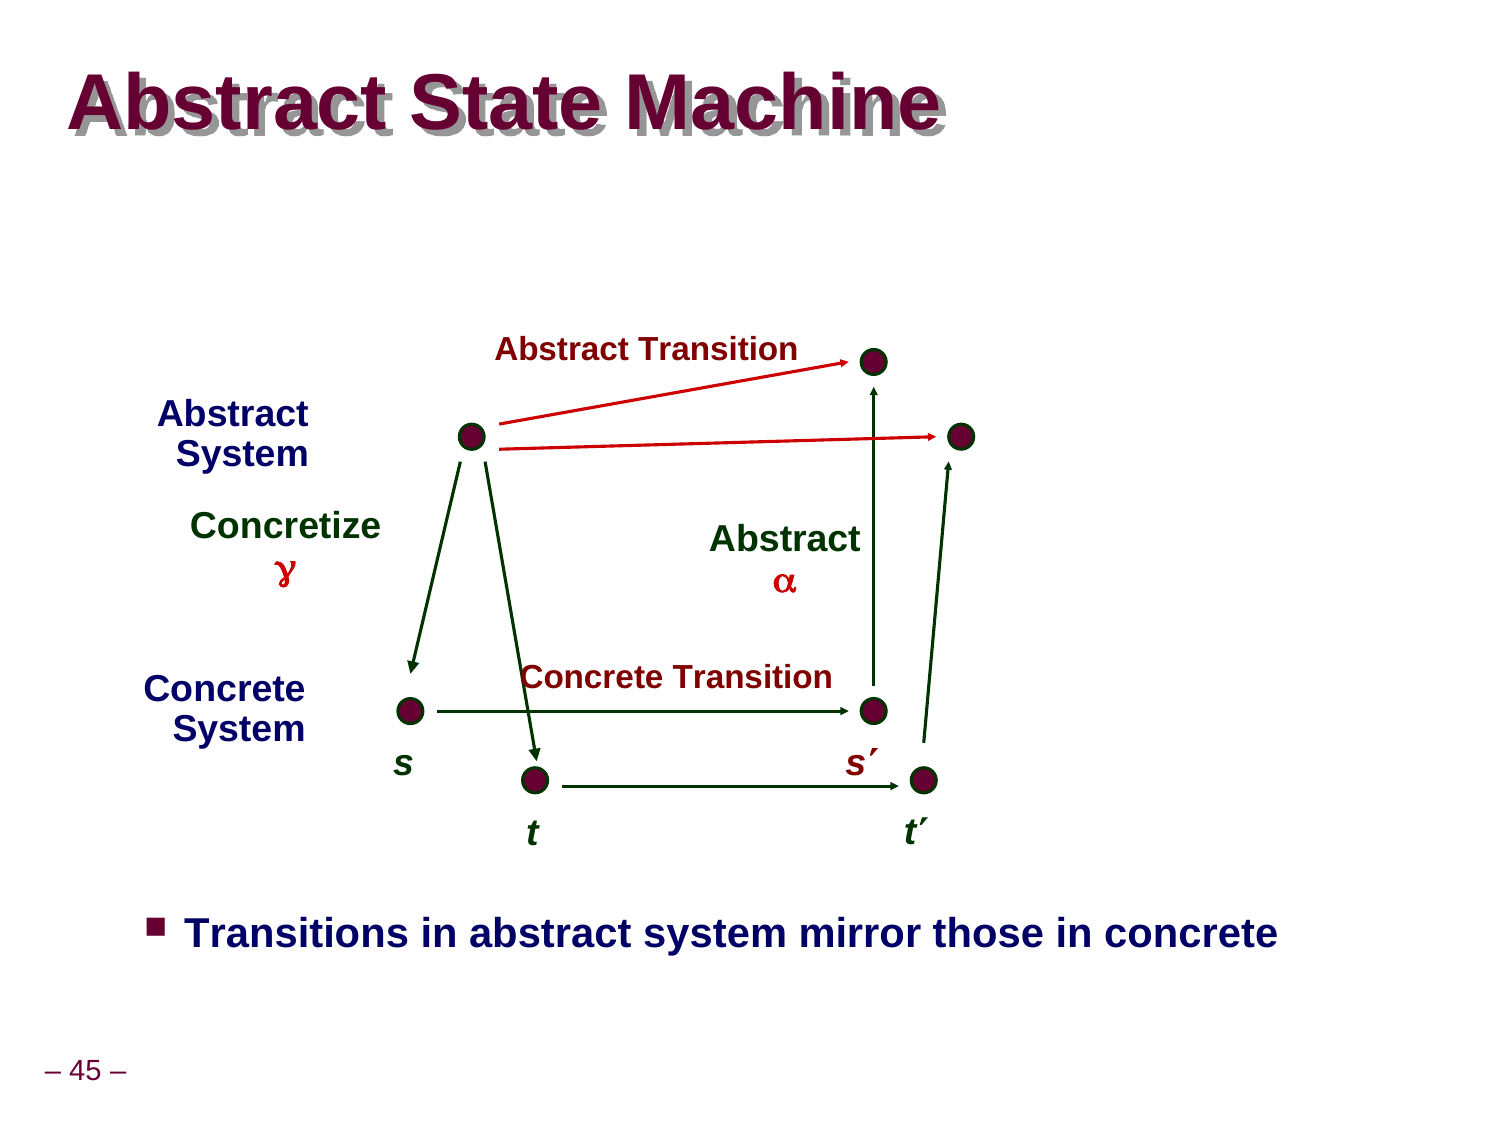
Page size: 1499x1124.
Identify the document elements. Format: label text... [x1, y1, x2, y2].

title Abstract State Machine [66, 40, 1495, 169]
text_box s [837, 735, 887, 792]
text_box Concrete Transition [511, 652, 841, 704]
text_box [861, 349, 887, 375]
text_box Concrete System [135, 661, 313, 758]
text_box Abstract System [149, 386, 317, 483]
text_box [522, 767, 548, 793]
text_box t [518, 805, 547, 861]
text_box [911, 767, 937, 793]
text_box Abstract Transition [486, 324, 807, 376]
text_box Concretize  [182, 499, 390, 596]
text_box [861, 698, 887, 724]
text_box [397, 698, 423, 724]
text_box [459, 424, 485, 450]
text_box s [385, 736, 422, 792]
text_box [948, 424, 974, 450]
list Transitions in abstract system mirror those in concrete [47, 898, 1409, 1056]
text_box Abstract  [701, 511, 869, 608]
text_box t [896, 804, 937, 861]
